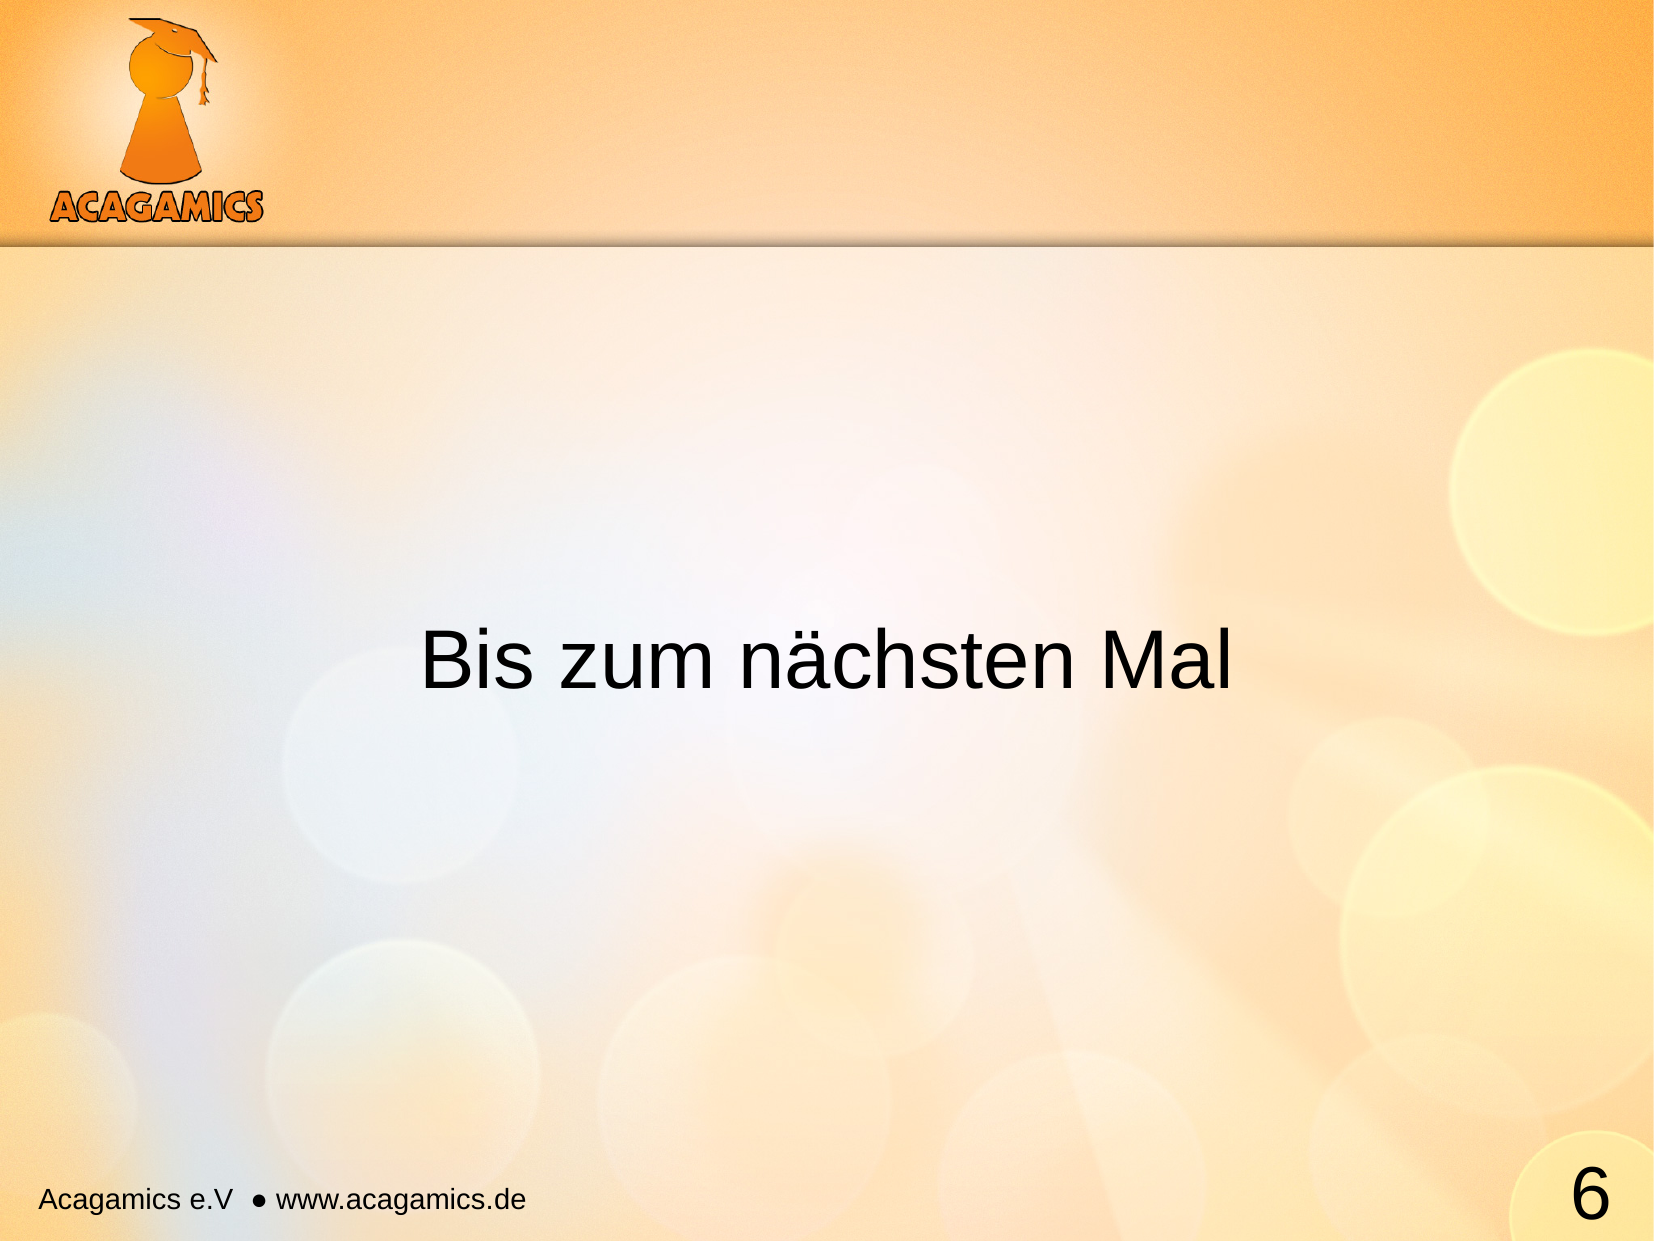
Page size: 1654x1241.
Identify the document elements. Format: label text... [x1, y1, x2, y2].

picture [0, 0, 1654, 1241]
list Bis zum nächsten Mal [82, 290, 1571, 1109]
